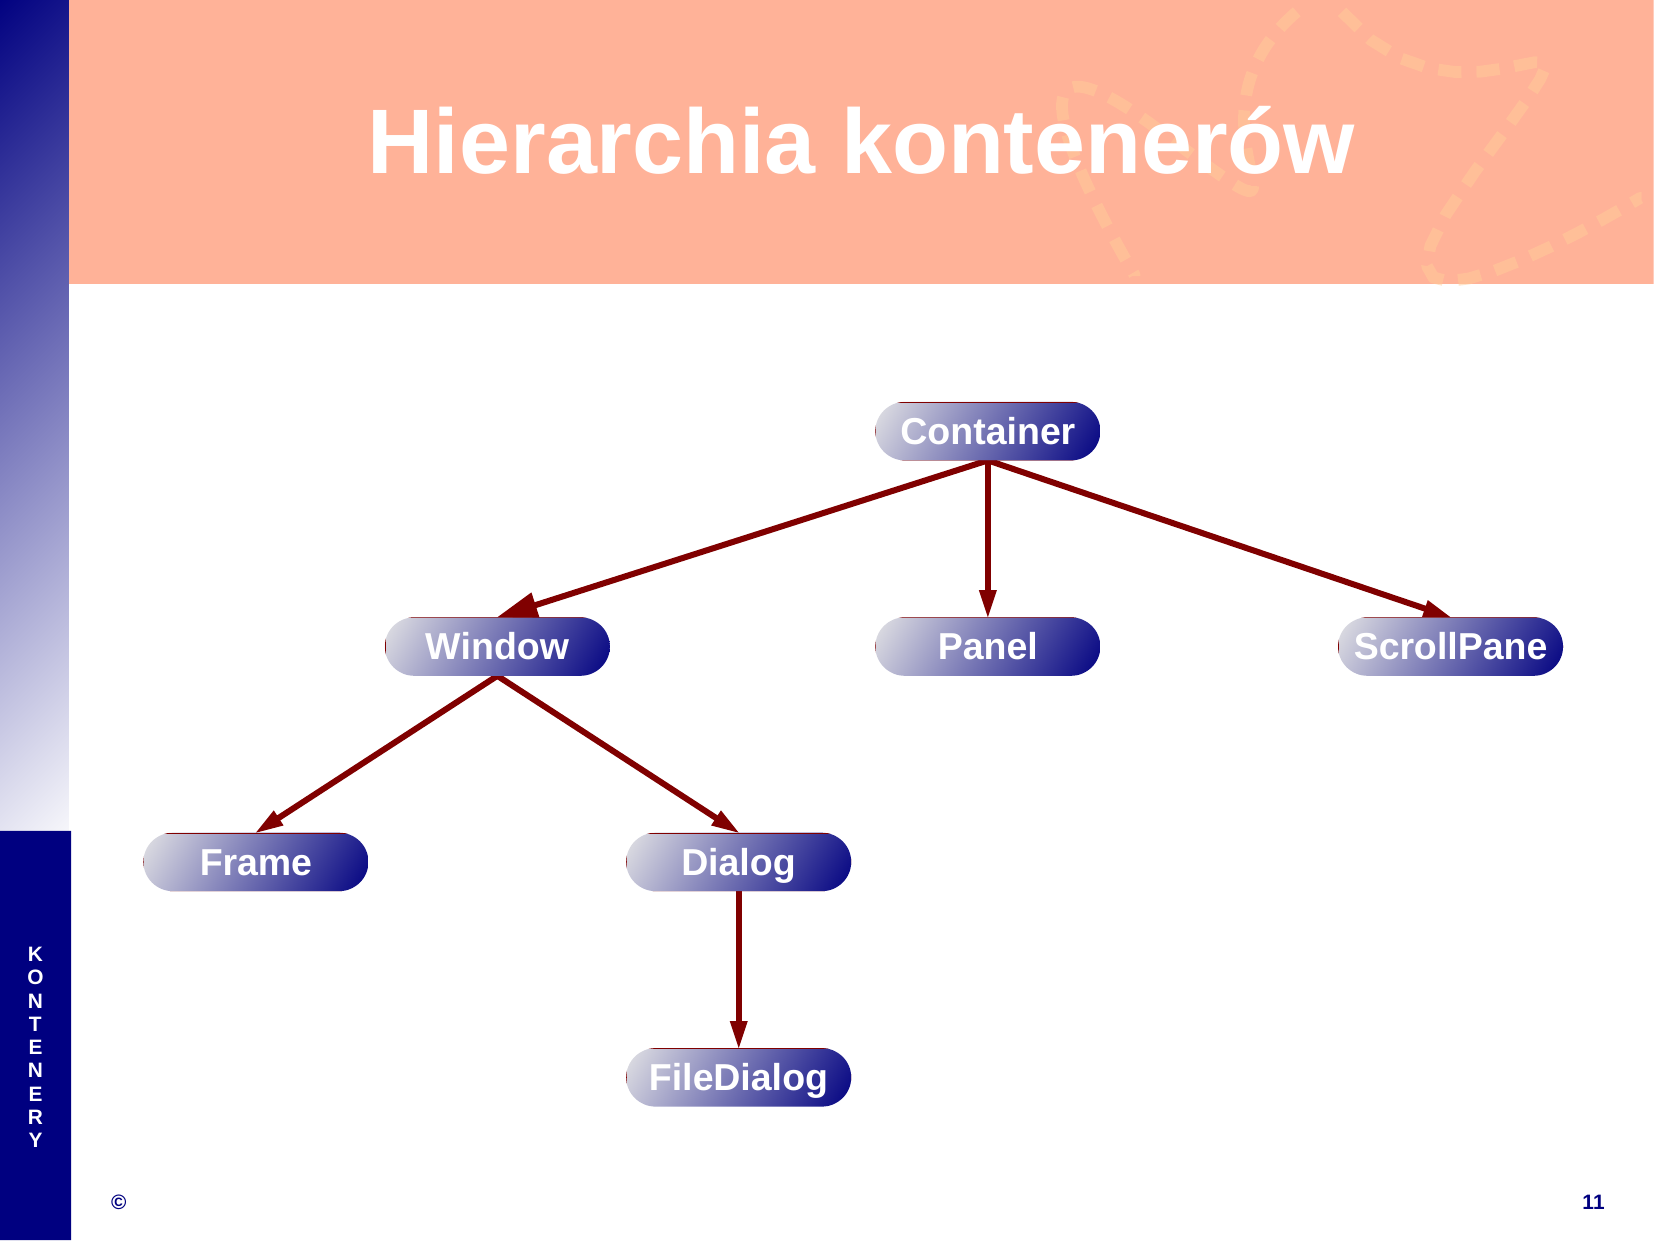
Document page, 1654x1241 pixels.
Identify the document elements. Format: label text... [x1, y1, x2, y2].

text_box Window [384, 617, 610, 676]
text_box Frame [143, 832, 369, 892]
text_box ScrollPane [1338, 617, 1564, 676]
title Hierarchia kontenerów [70, 37, 1654, 246]
text_box Container [875, 401, 1101, 461]
text_box Dialog [626, 832, 852, 892]
text_box K O N T E N E R Y [0, 830, 71, 1241]
text_box FileDialog [626, 1048, 852, 1107]
text_box Panel [875, 617, 1101, 676]
